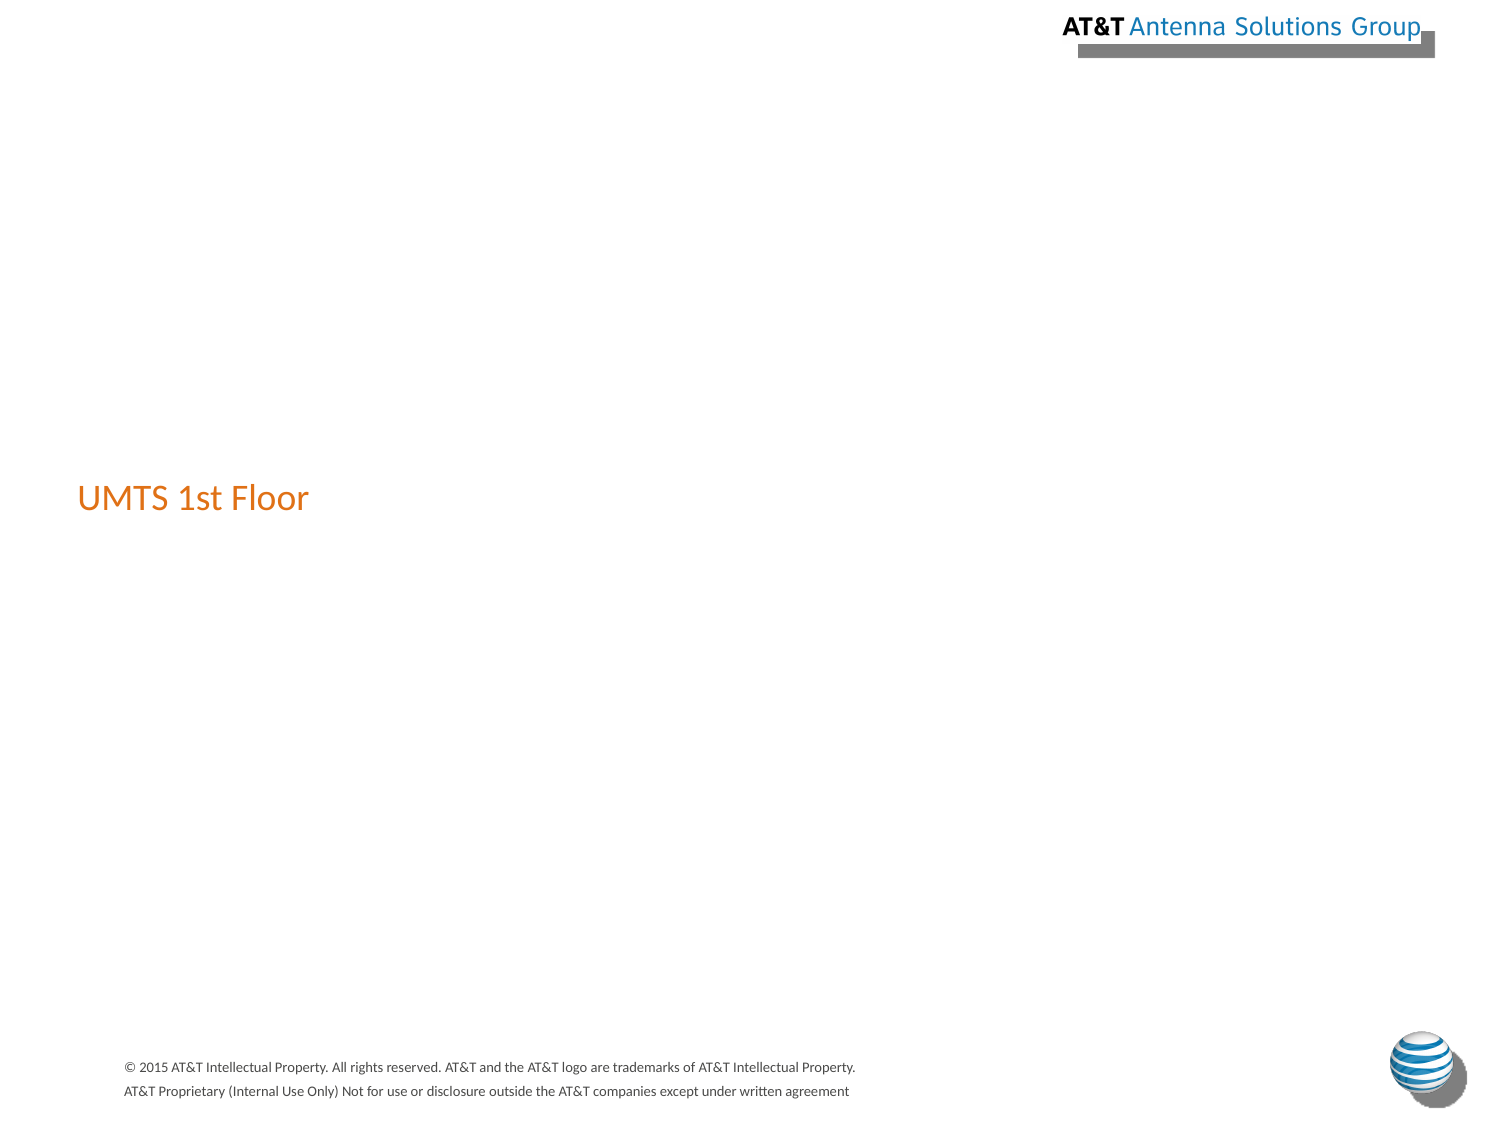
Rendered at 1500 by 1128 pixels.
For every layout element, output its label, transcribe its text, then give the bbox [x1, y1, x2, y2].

text_box UMTS 1st Floor [62, 468, 1500, 1128]
picture [1062, 15, 1421, 44]
